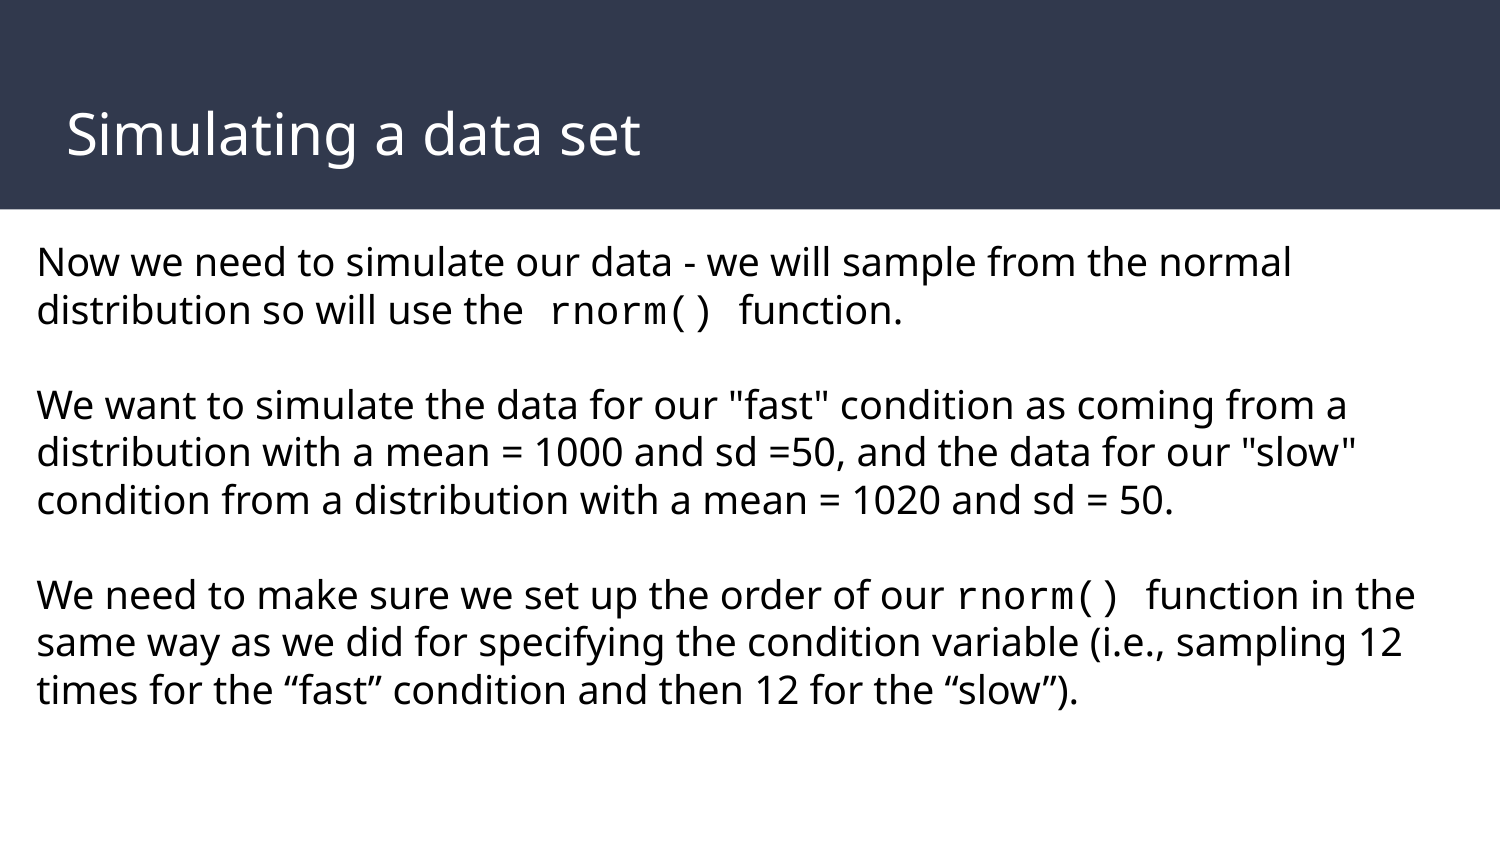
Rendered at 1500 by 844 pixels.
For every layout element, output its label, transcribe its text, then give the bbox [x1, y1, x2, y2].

text_box Now we need to simulate our data - we will sample from the normal distribution so will use the rnorm() function. We want to simulate the data for our "fast" condition as coming from a distribution with a mean = 1000 and sd =50, and the data for our "slow" condition from a distribution with a mean = 1020 and sd = 50. We need to make sure we set up the order of our rnorm() function in the same way as we did for specifying the condition variable (i.e., sampling 12 times for the “fast” condition and then 12 for the “slow”). [21, 222, 1486, 827]
title Simulating a data set [51, 82, 1449, 185]
